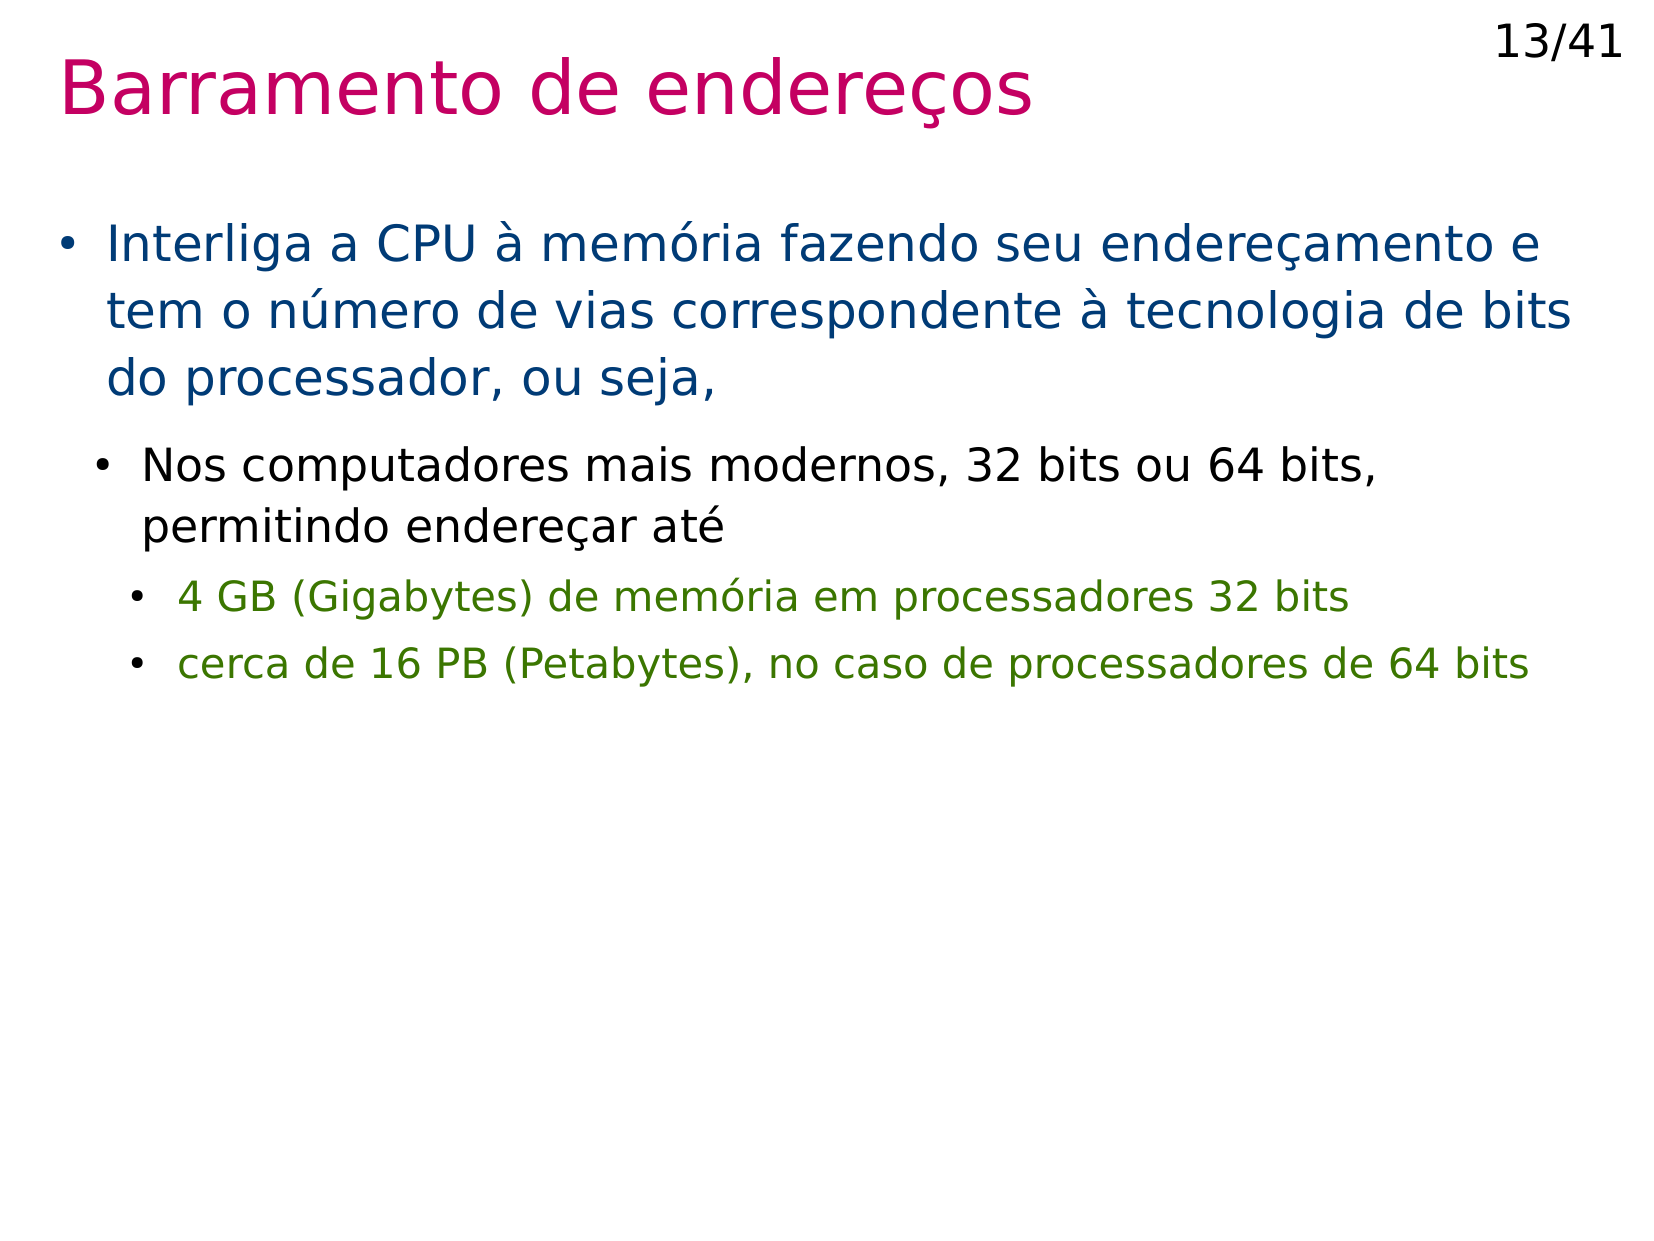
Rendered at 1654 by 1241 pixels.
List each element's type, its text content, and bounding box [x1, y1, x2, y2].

title Barramento de endereços [59, 29, 1625, 148]
list Interliga a CPU à memória fazendo seu endereçamento e tem o número de vias correspondente à tecnologia de bits do processador, ou seja, Nos computadores mais modernos, 32 bits ou 64 bits, permitindo endereçar até 4 GB (Gigabytes) de memória em processadores 32 bits cerca de 16 PB (Petabytes), no caso de processadores de 64 bits [59, 206, 1625, 1211]
